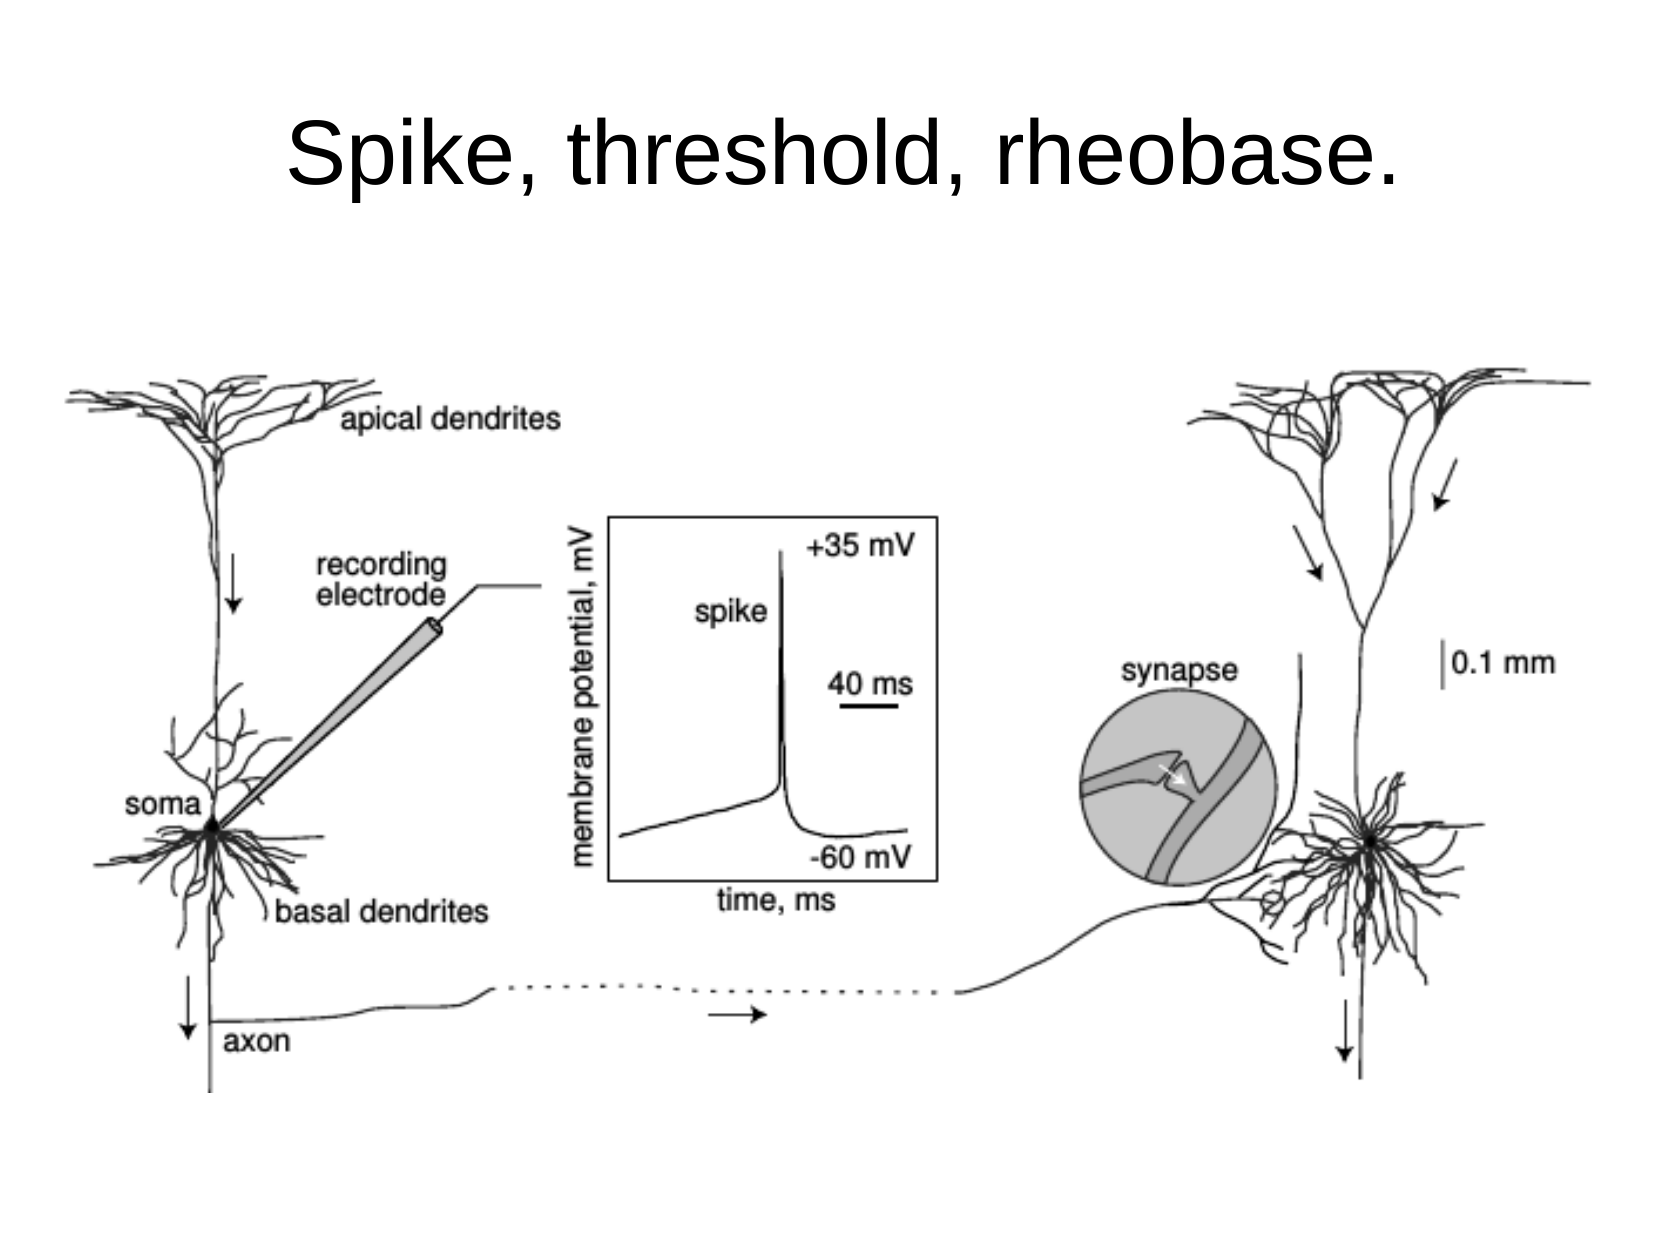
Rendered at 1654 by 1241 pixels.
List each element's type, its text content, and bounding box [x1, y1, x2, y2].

title Spike, threshold, rheobase. [82, 49, 1571, 257]
picture [47, 336, 1606, 1093]
